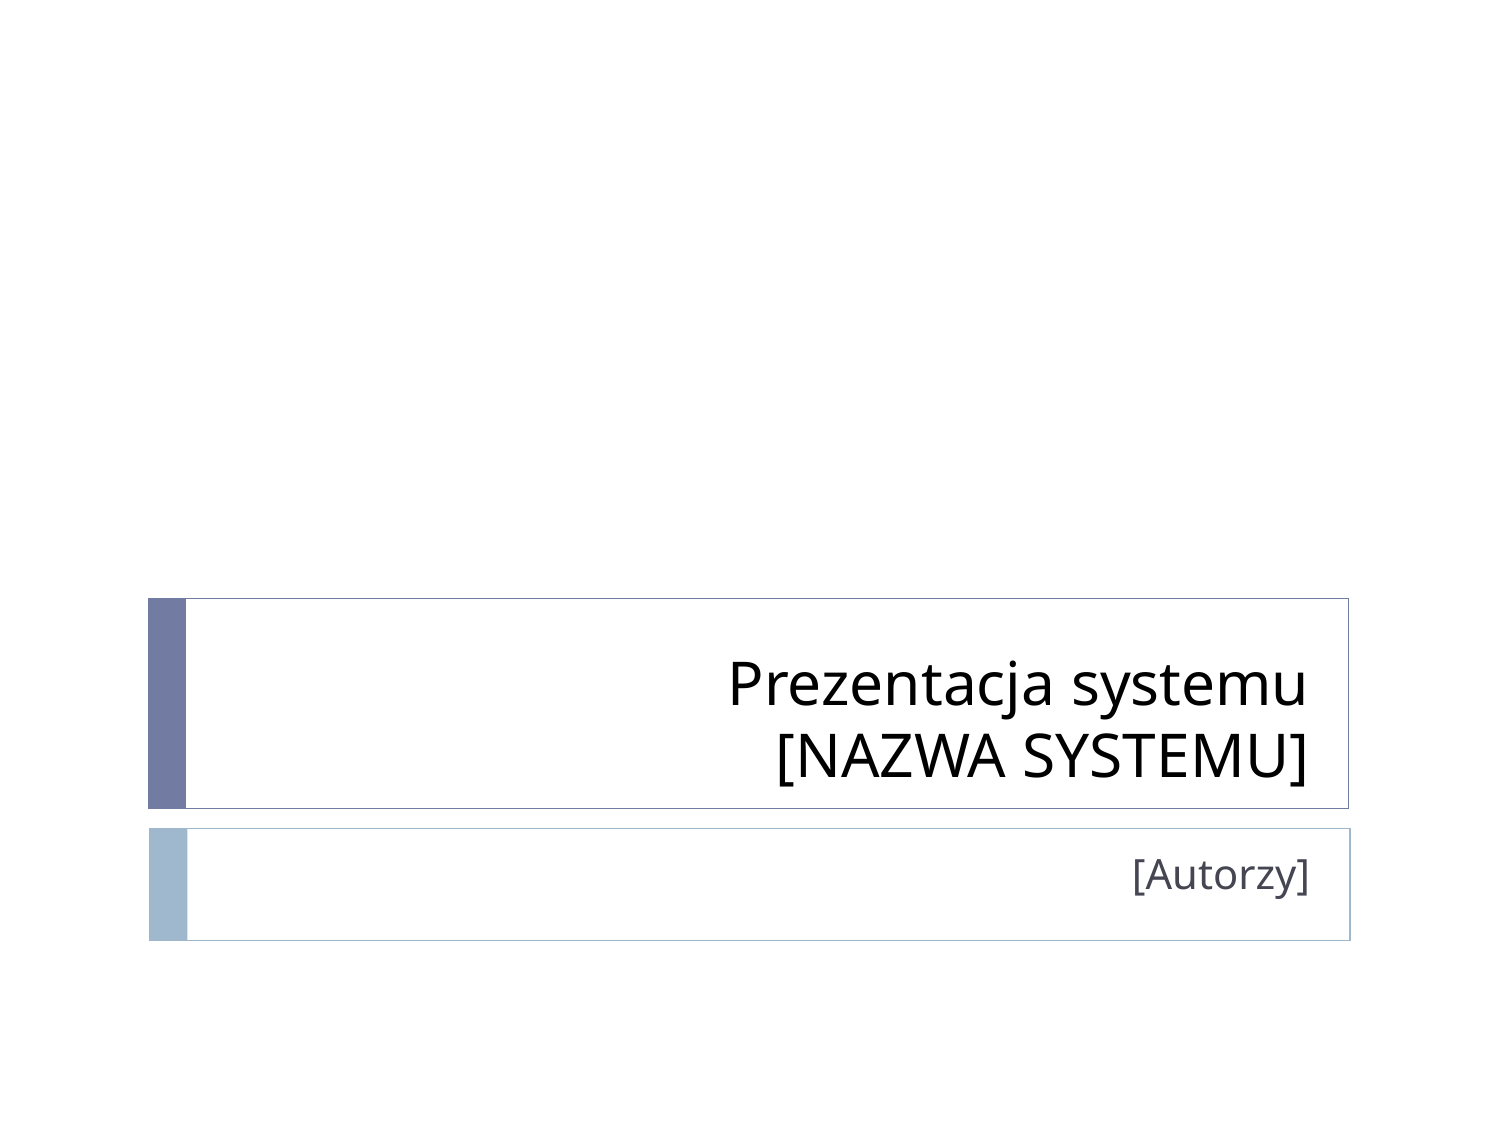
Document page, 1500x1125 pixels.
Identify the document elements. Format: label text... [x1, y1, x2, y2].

text_box [Autorzy] [200, 840, 1326, 929]
title Prezentacja systemu [NAZWA SYSTEMU] [200, 637, 1326, 801]
